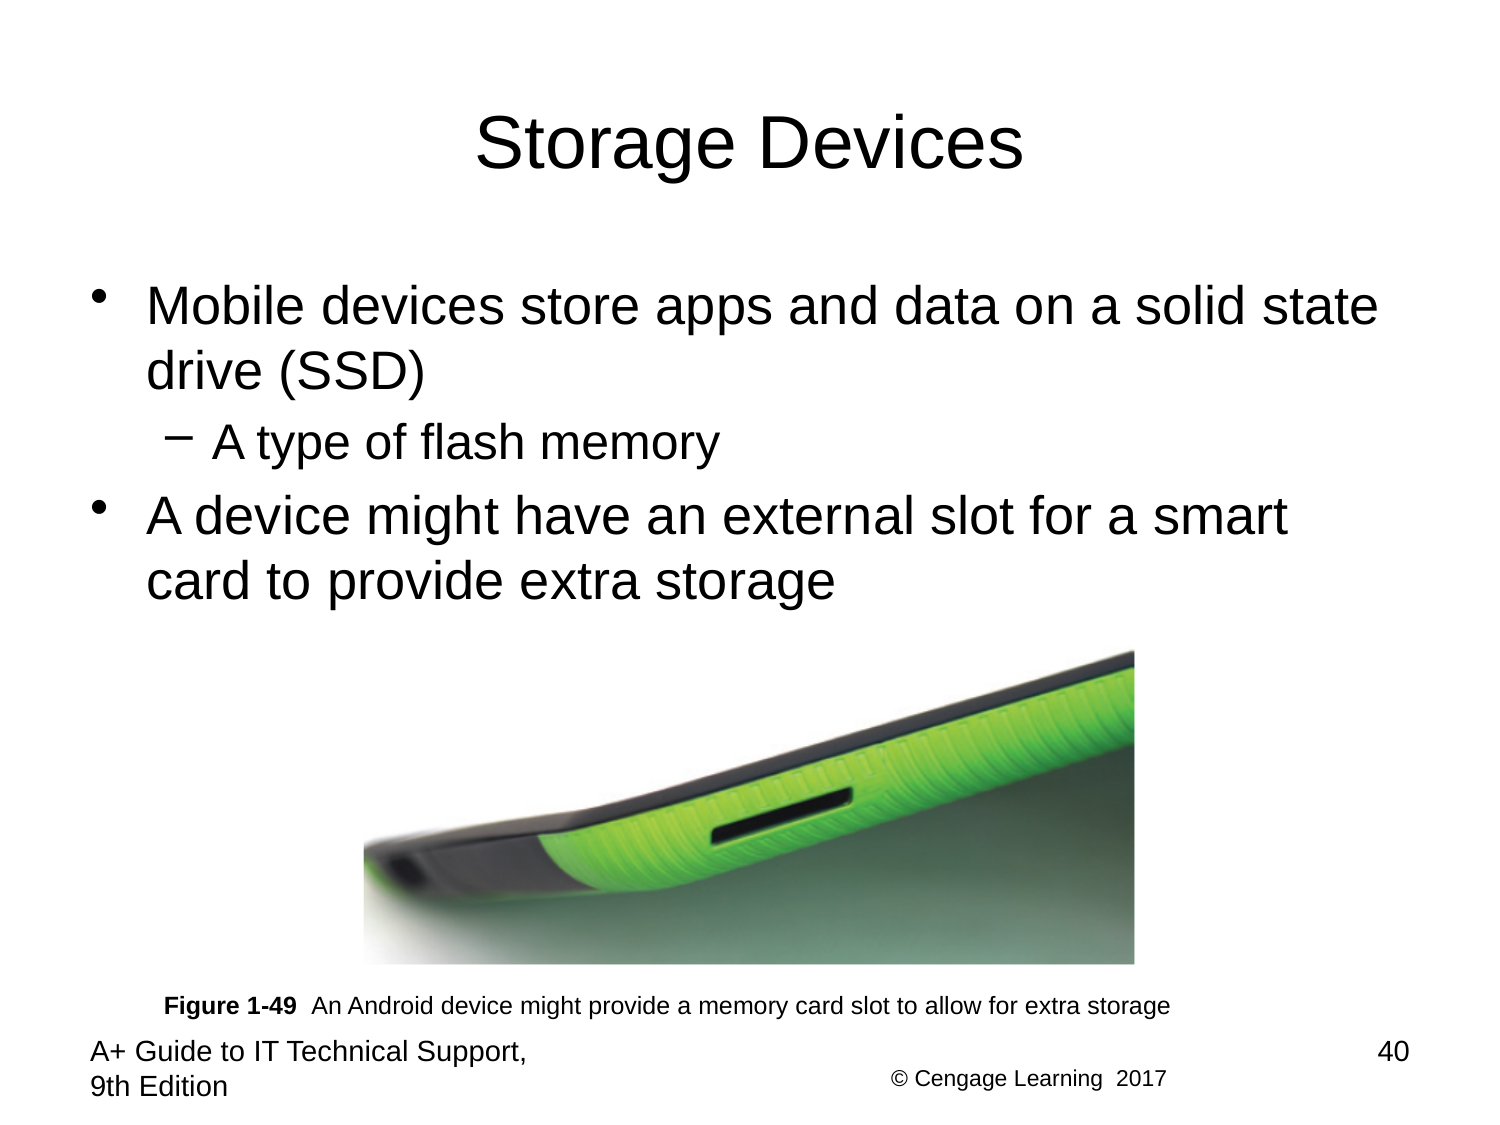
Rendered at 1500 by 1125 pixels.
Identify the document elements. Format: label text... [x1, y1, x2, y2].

slide_number <number> [1312, 1024, 1425, 1103]
title Storage Devices [75, 45, 1425, 233]
list Mobile devices store apps and data on a solid state drive (SSD) A type of flash memory A device might have an external slot for a smart card to provide extra storage [75, 262, 1425, 1005]
footer A+ Guide to IT Technical Support, 9th Edition [75, 1024, 588, 1103]
picture [357, 643, 1143, 973]
text_box Figure 1-49 An Android device might provide a memory card slot to allow for extra storage [148, 982, 1188, 1027]
